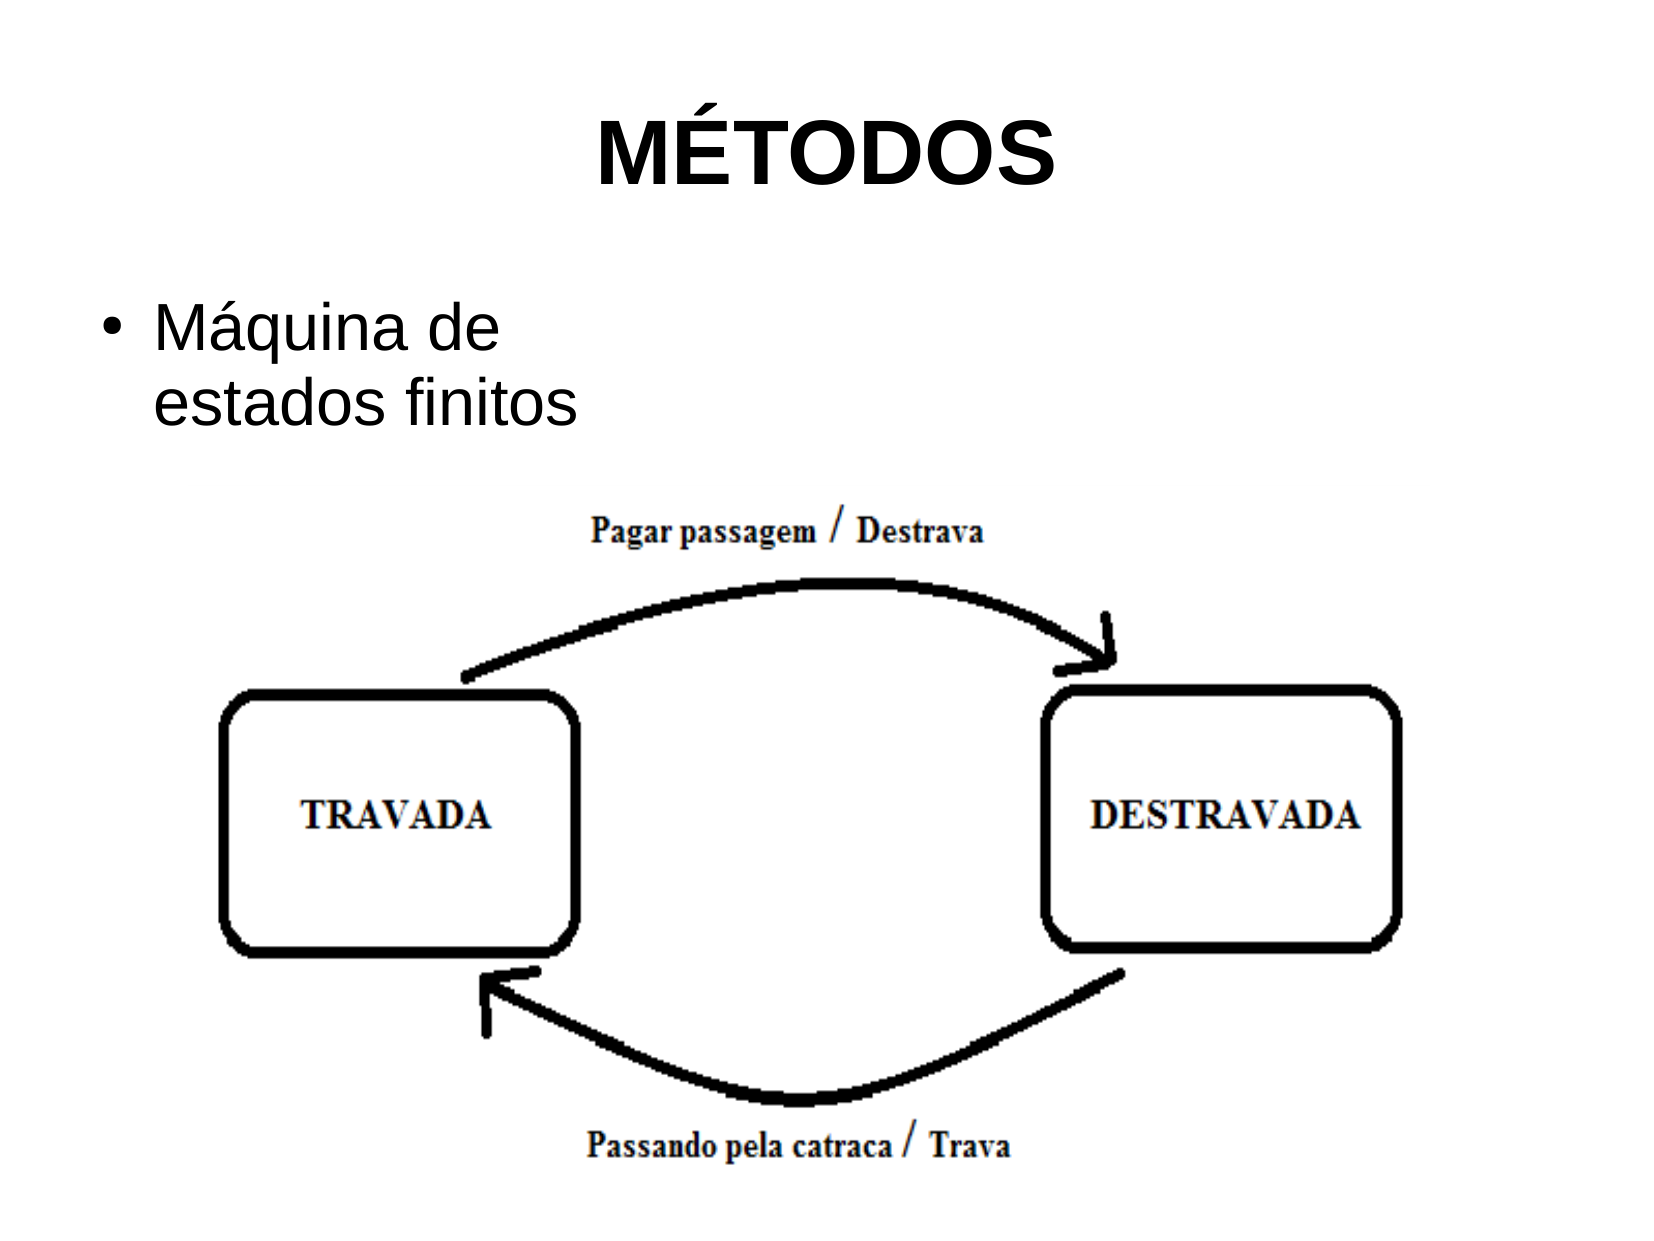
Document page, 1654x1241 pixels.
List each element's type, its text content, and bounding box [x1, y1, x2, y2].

list Máquina de estados finitos [82, 290, 1571, 650]
title MÉTODOS [82, 49, 1571, 257]
picture [188, 484, 1430, 1205]
